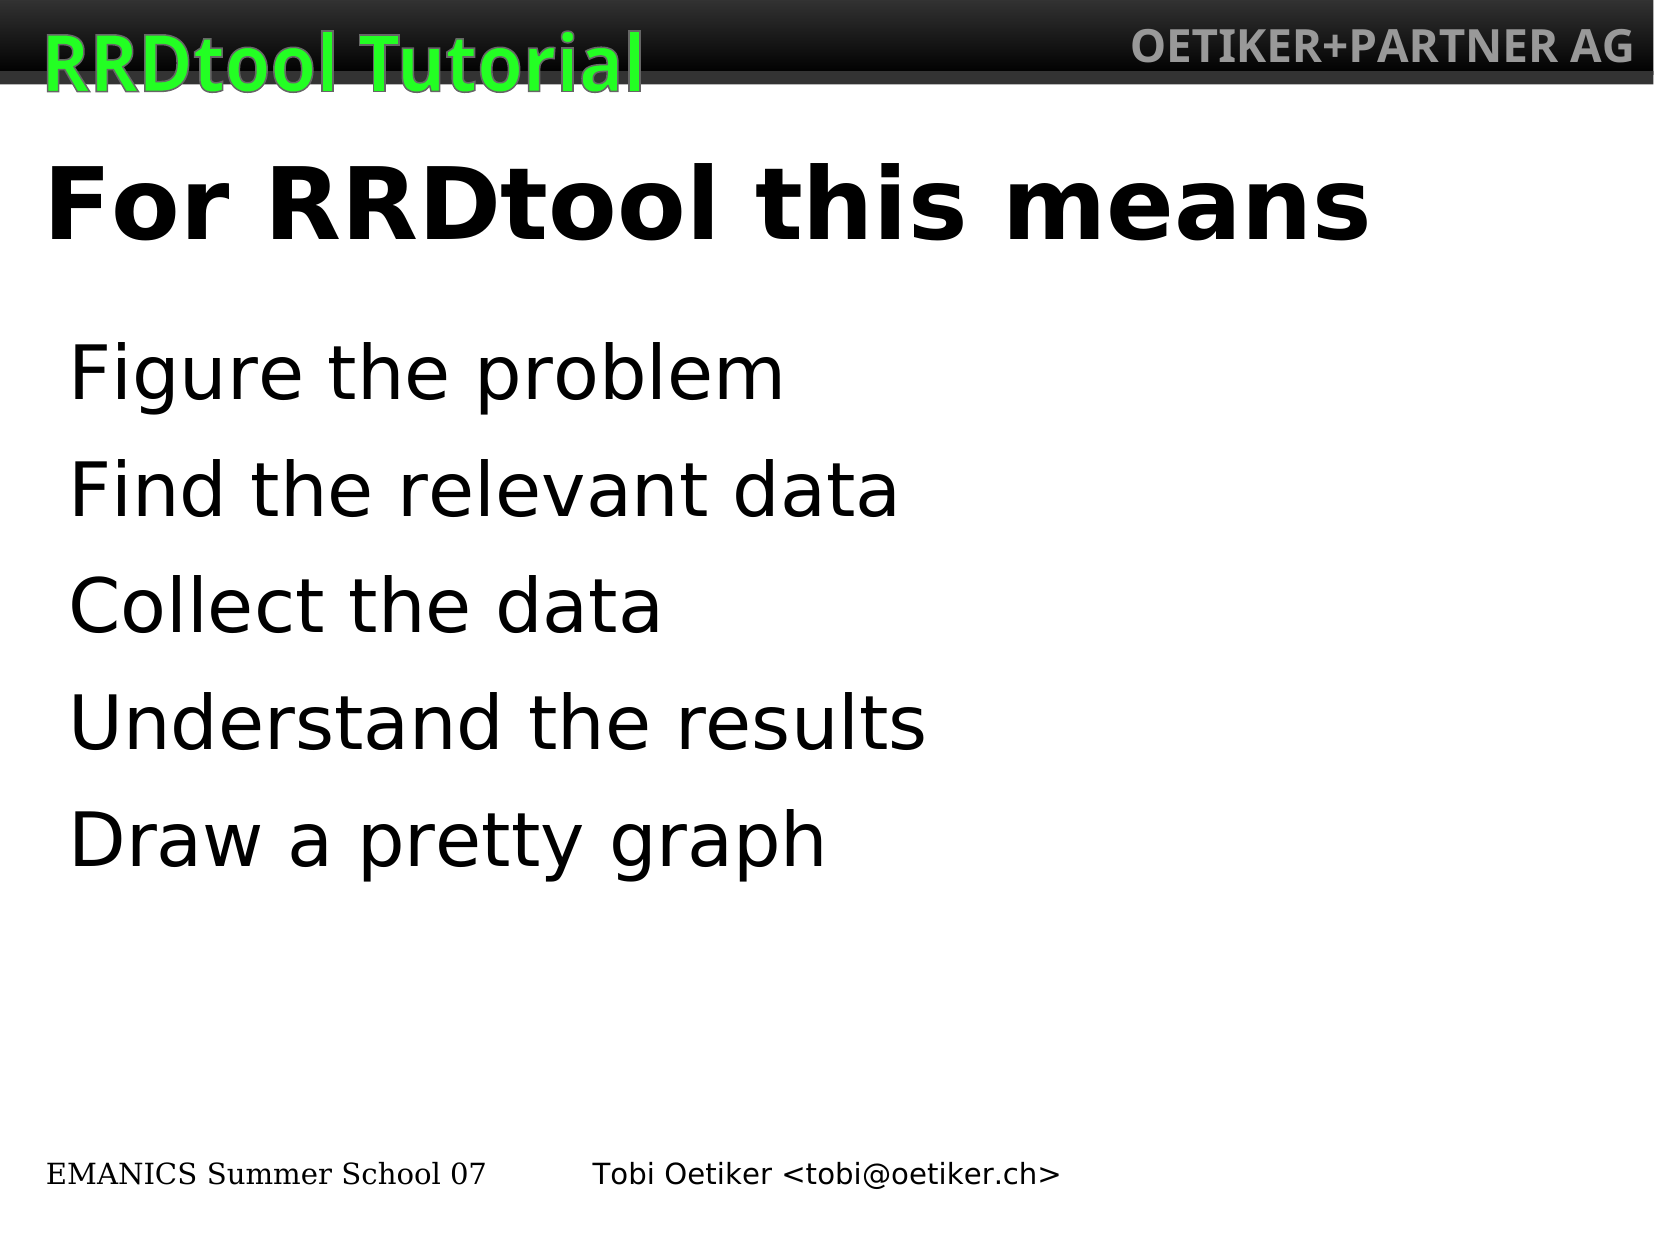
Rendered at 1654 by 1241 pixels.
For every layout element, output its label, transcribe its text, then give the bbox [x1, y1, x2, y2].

list Figure the problem Find the relevant data Collect the data Understand the results Draw a pretty graph [50, 329, 1571, 1099]
title For RRDtool this means [43, 132, 1582, 277]
